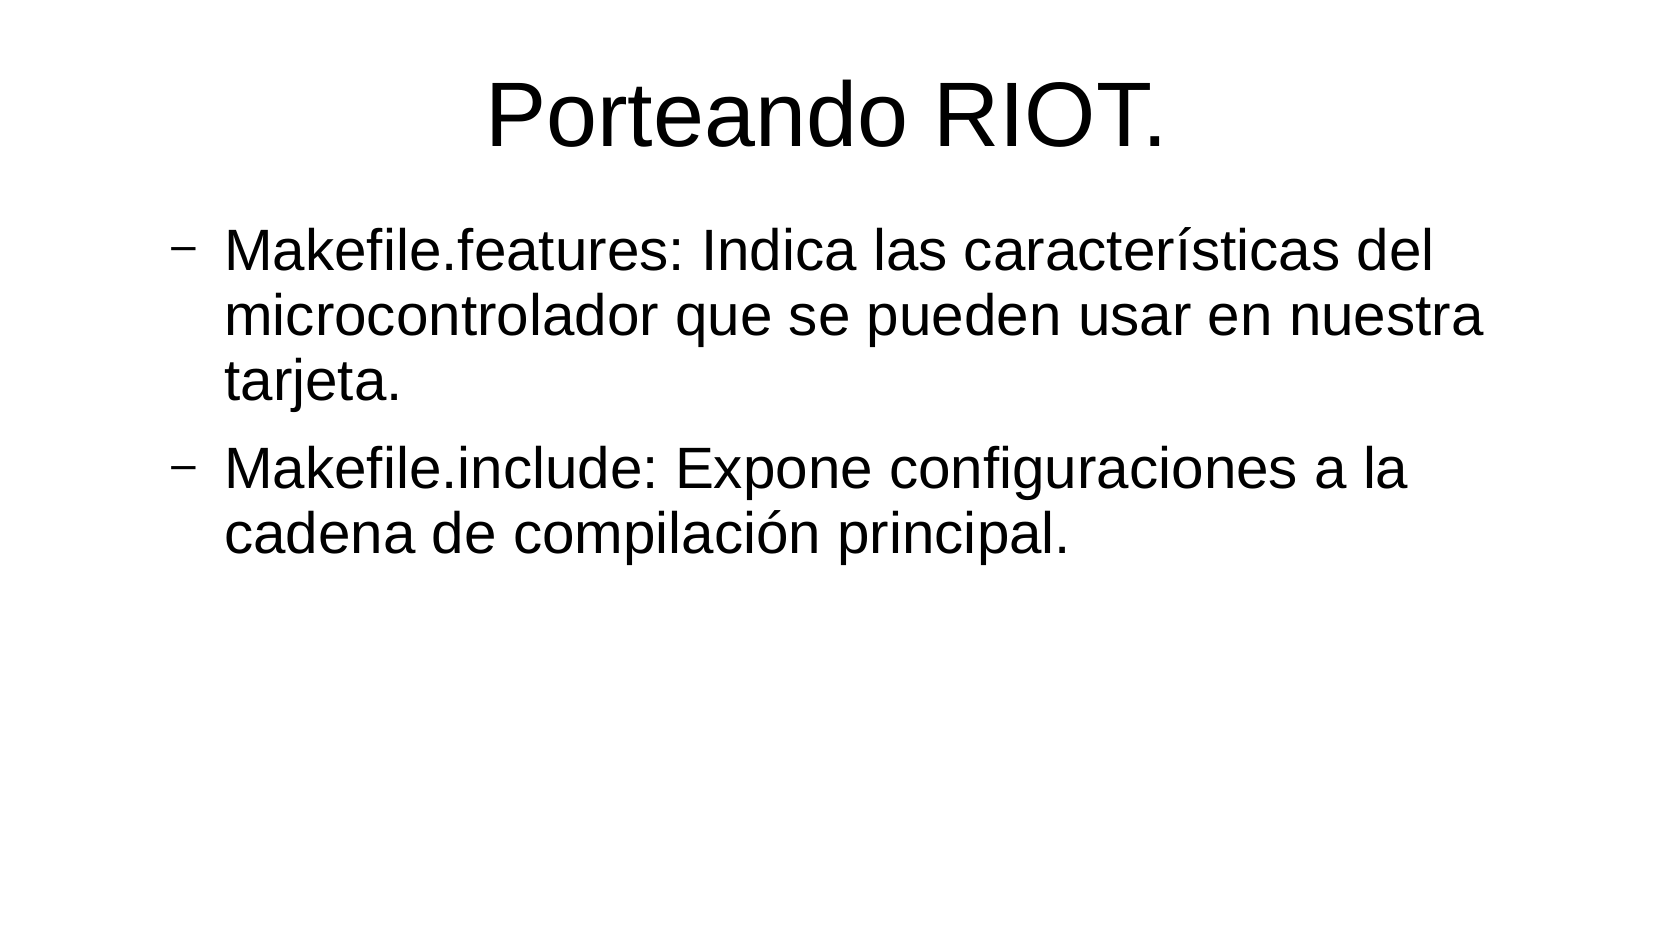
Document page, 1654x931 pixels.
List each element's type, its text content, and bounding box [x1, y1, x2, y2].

title Porteando RIOT. [82, 37, 1571, 193]
list Makefile.features: Indica las características del microcontrolador que se pueden usar en nuestra tarjeta. Makefile.include: Expone configuraciones a la cadena de compilación principal. [82, 217, 1571, 758]
